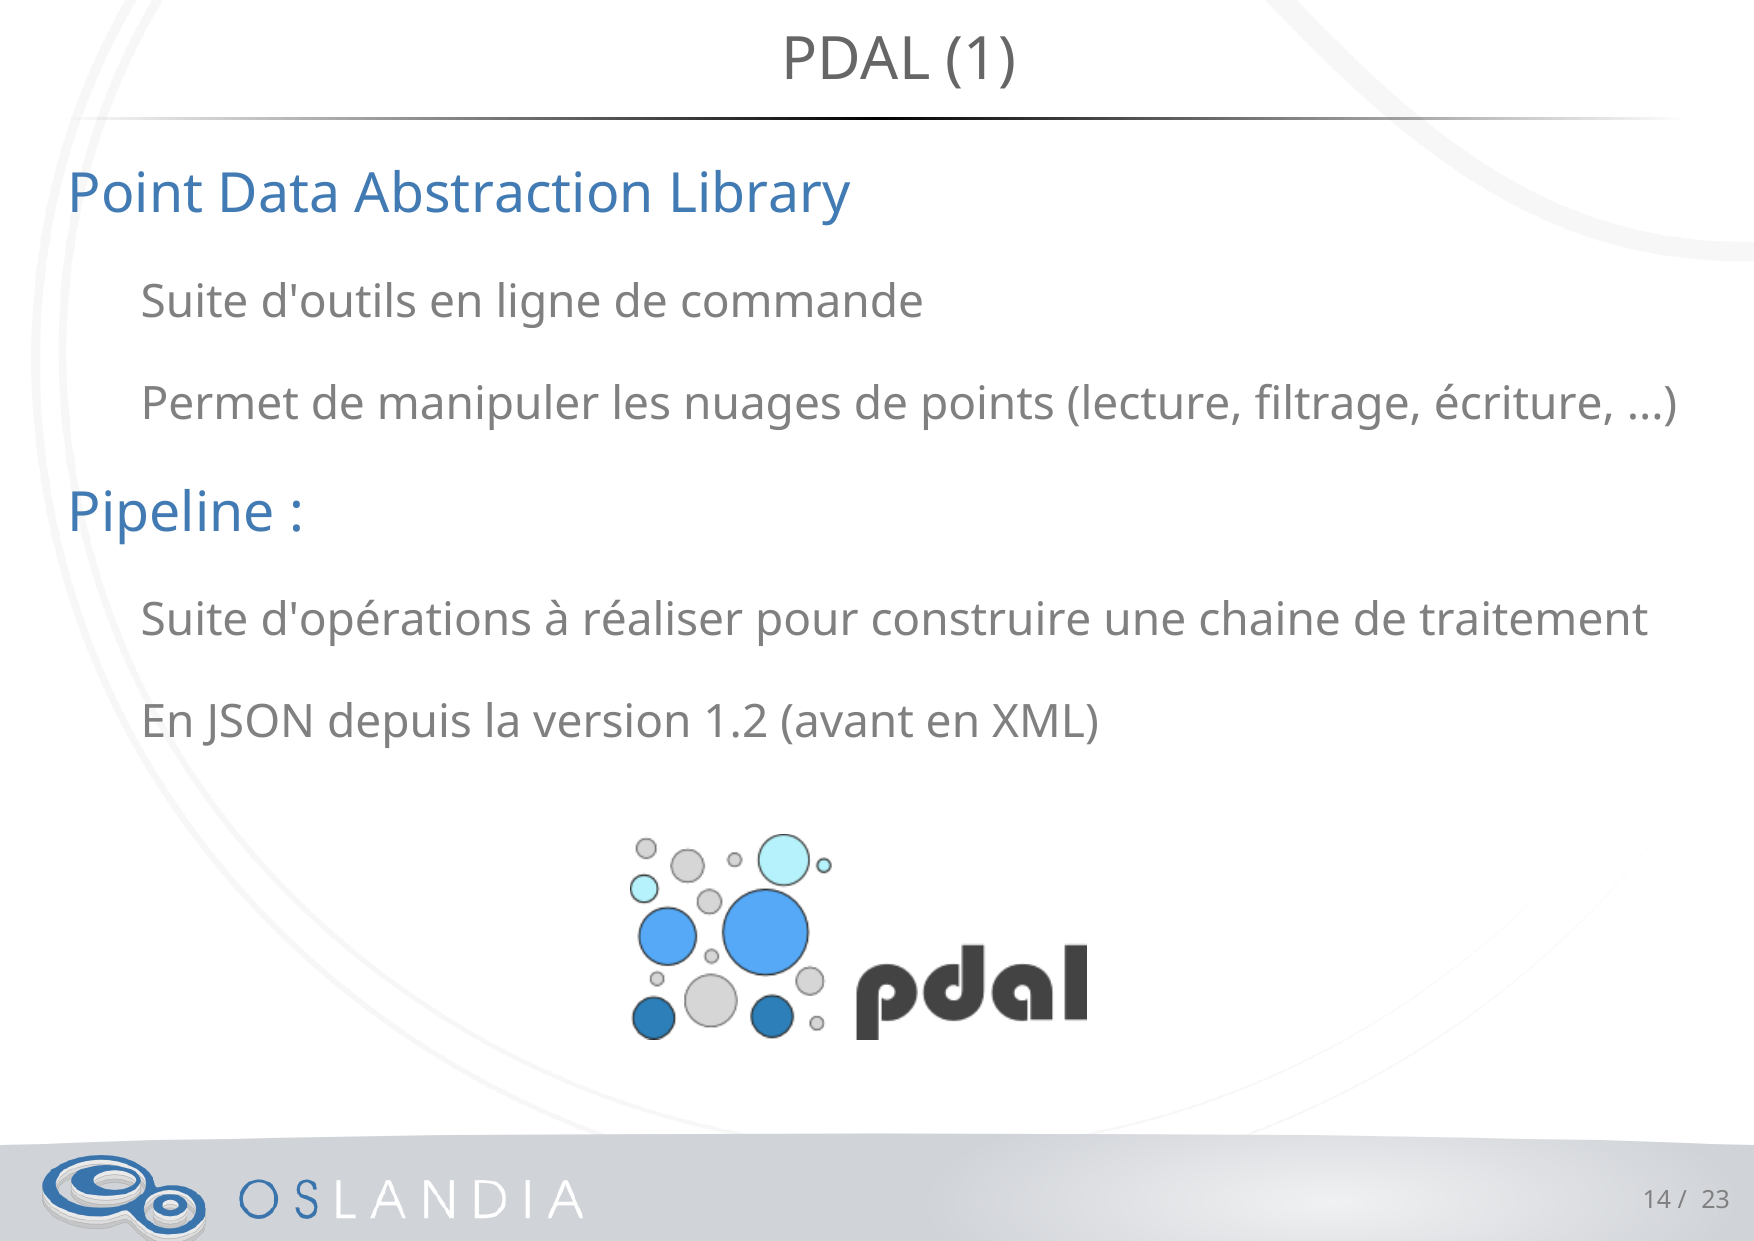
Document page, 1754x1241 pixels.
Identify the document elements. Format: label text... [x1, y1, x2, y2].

list Point Data Abstraction Library Suite d'outils en ligne de commande Permet de manipuler les nuages de points (lecture, filtrage, écriture, ...) Pipeline : Suite d'opérations à réaliser pour construire une chaine de traitement En JSON depuis la version 1.2 (avant en XML) [38, 153, 1710, 770]
picture [0, 0, 1754, 1241]
title PDAL (1) [31, 14, 1754, 98]
